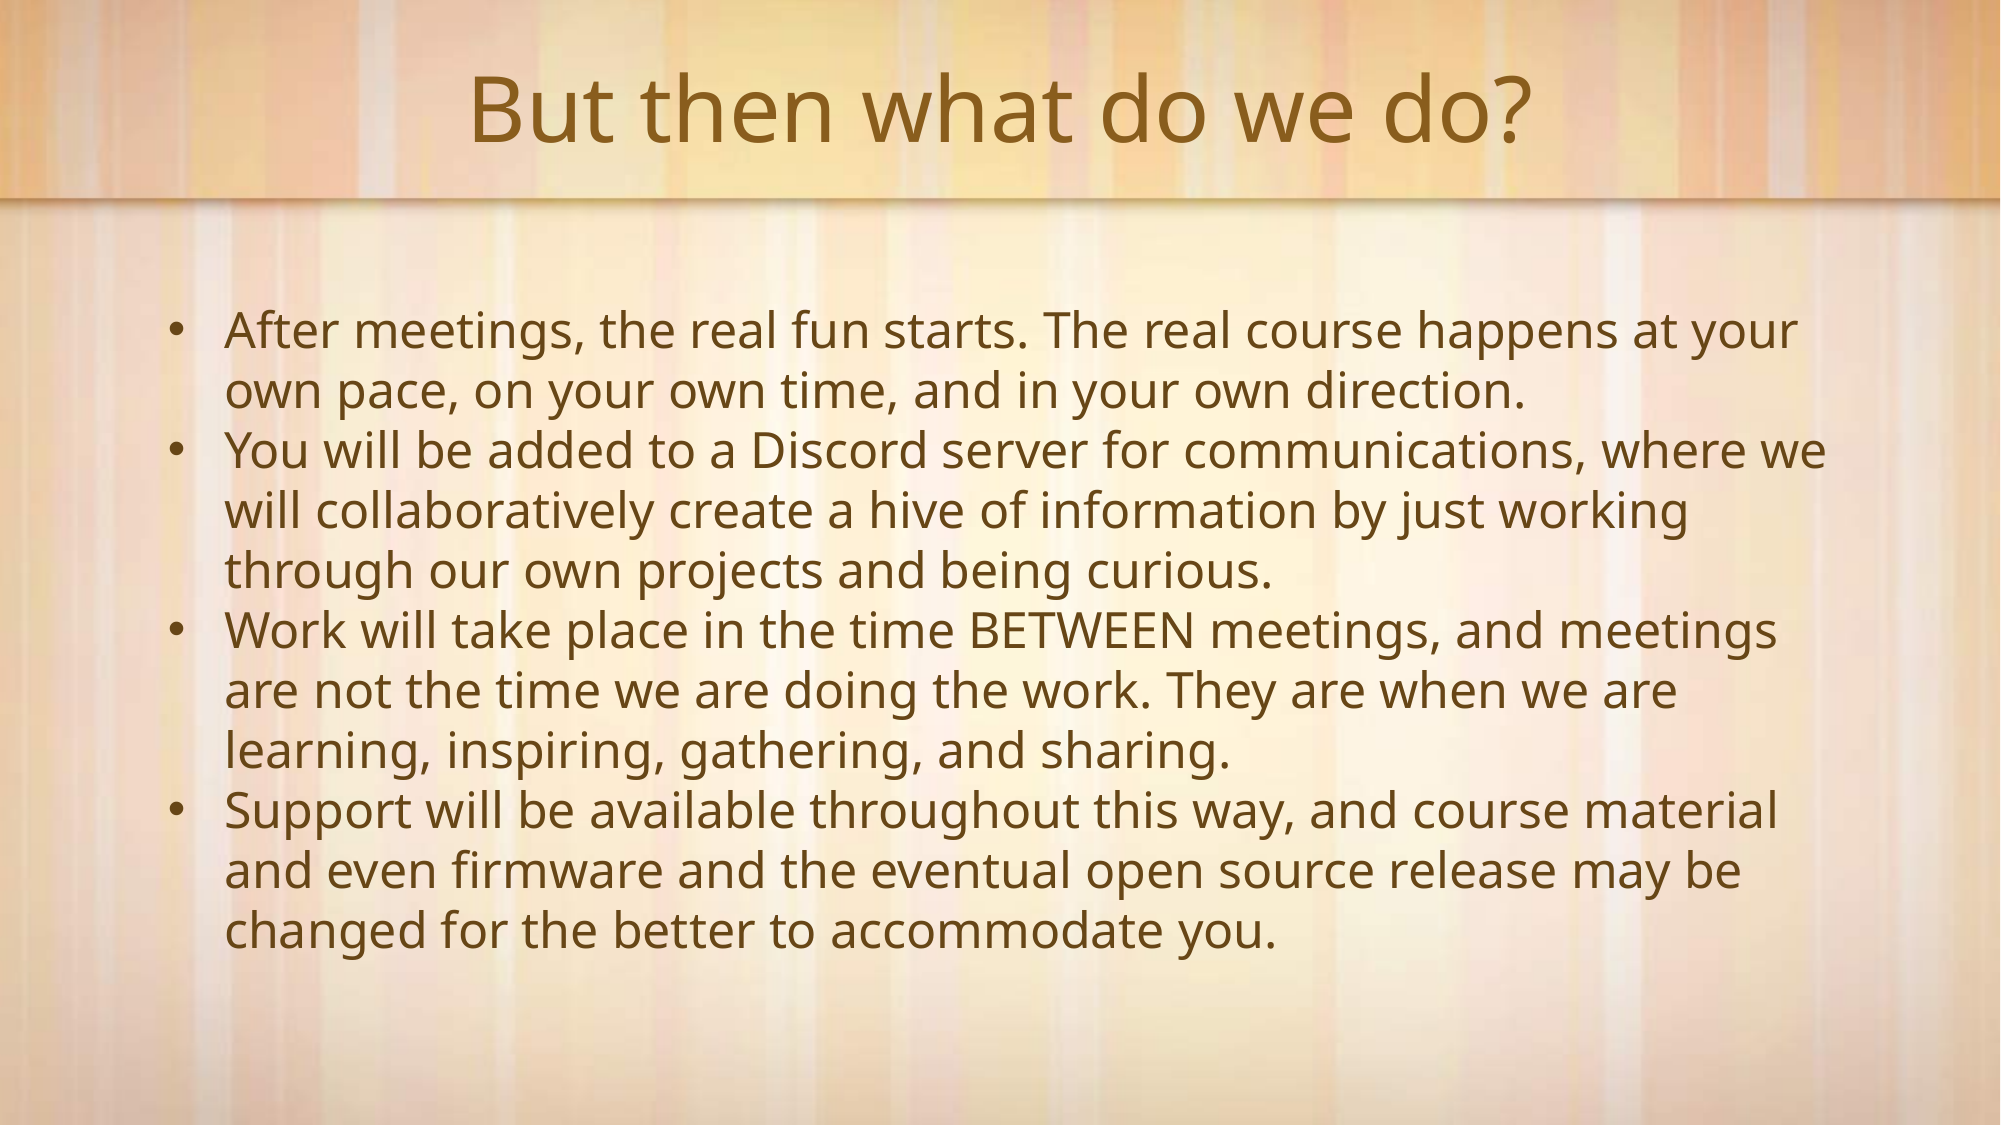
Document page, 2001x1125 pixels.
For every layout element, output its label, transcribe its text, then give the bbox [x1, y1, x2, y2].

title But then what do we do? [151, 19, 1849, 192]
list After meetings, the real fun starts. The real course happens at your own pace, on your own time, and in your own direction. You will be added to a Discord server for communications, where we will collaboratively create a hive of information by just working through our own projects and being curious. Work will take place in the time BETWEEN meetings, and meetings are not the time we are doing the work. They are when we are learning, inspiring, gathering, and sharing. Support will be available throughout this way, and course material and even firmware and the eventual open source release may be changed for the better to accommodate you. [152, 290, 1848, 1000]
picture [0, 0, 2001, 1125]
